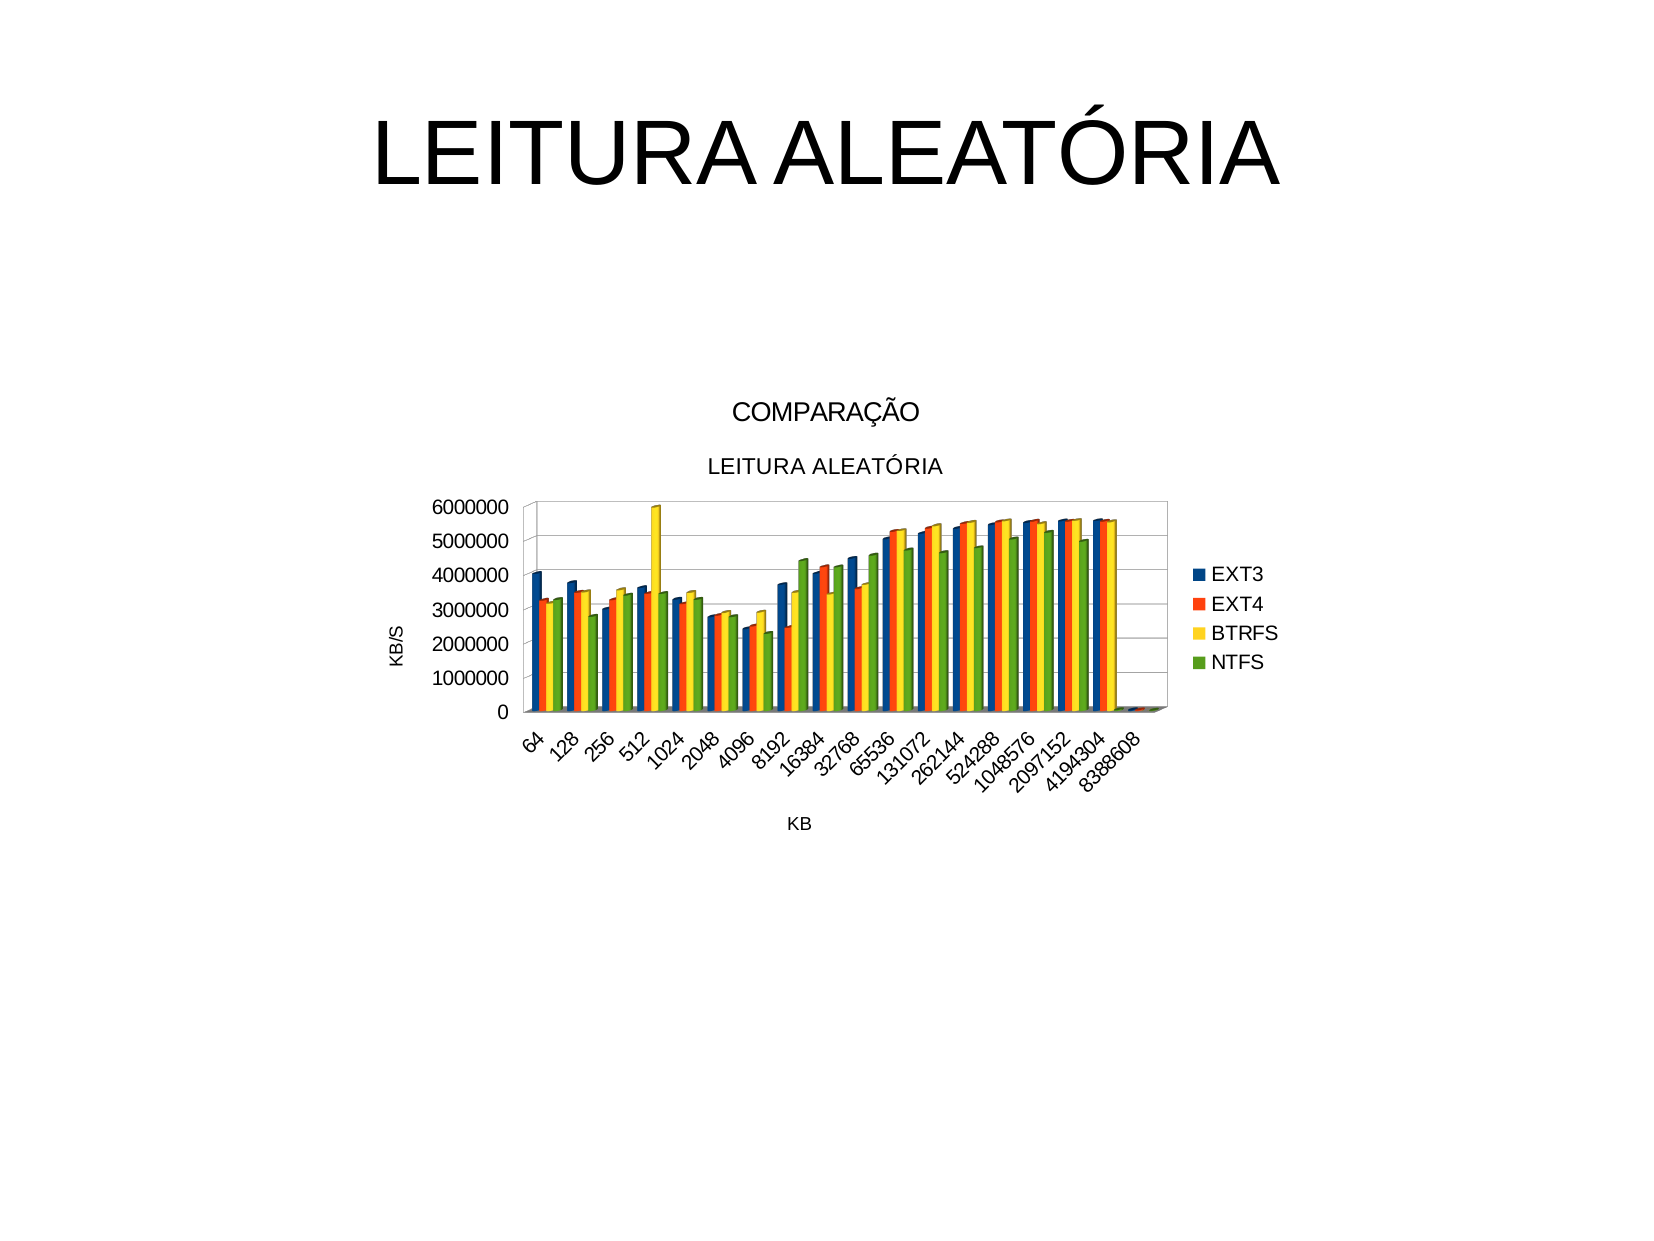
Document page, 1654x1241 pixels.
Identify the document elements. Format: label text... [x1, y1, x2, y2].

title LEITURA ALEATÓRIA [82, 49, 1571, 257]
chart [353, 371, 1298, 866]
